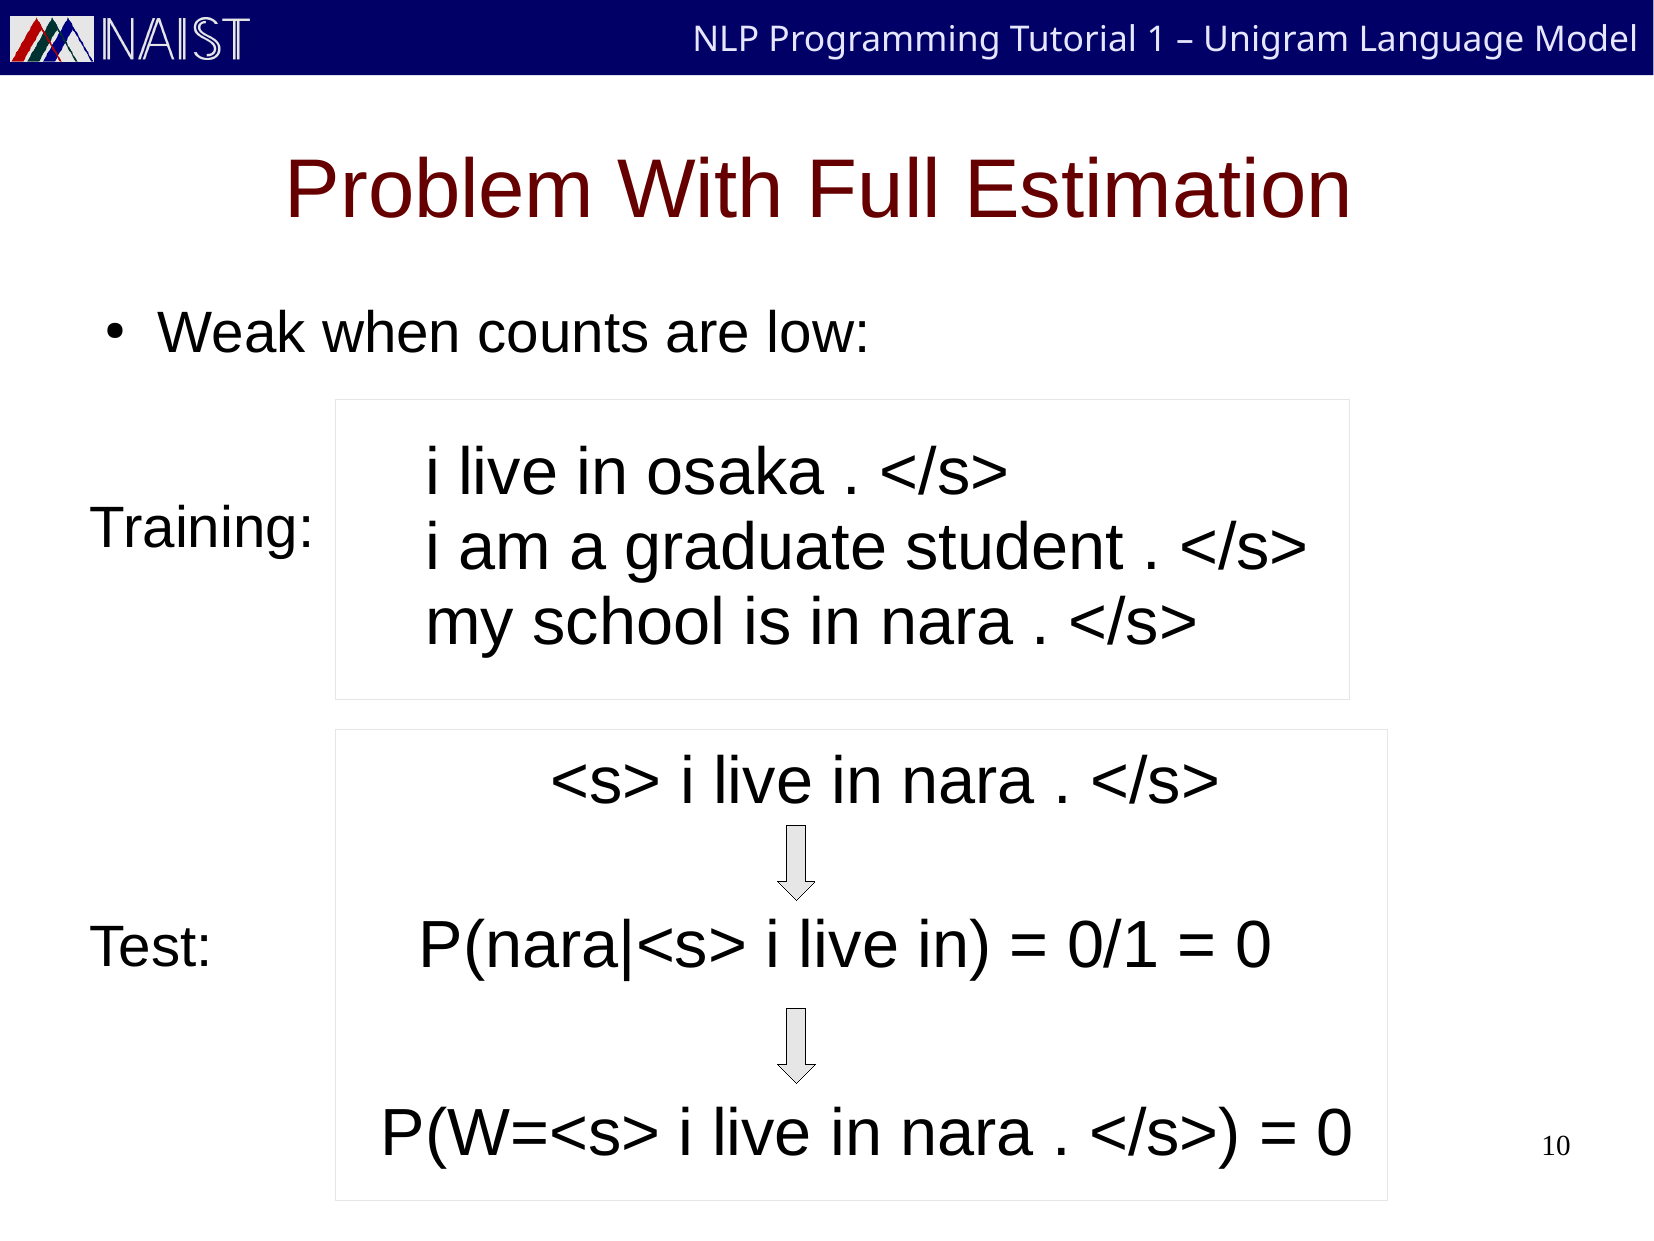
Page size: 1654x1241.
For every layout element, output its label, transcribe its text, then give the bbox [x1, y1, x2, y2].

text_box P(nara|<s> i live in) = 0/1 = 0 [404, 900, 1291, 990]
text_box [777, 1008, 816, 1084]
text_box i live in osaka . </s> i am a graduate student . </s> my school is in nara . </s> [410, 426, 1328, 667]
title Problem With Full Estimation [75, 92, 1564, 285]
picture [10, 16, 94, 62]
text_box Test: [75, 906, 228, 987]
text_box Training: [75, 487, 330, 568]
text_box <s> i live in nara . </s> [535, 735, 1238, 826]
picture [102, 17, 251, 60]
text_box P(W=<s> i live in nara . </s>) = 0 [365, 1087, 1372, 1178]
text_box [777, 825, 815, 901]
list Weak when counts are low: [86, 300, 1576, 366]
